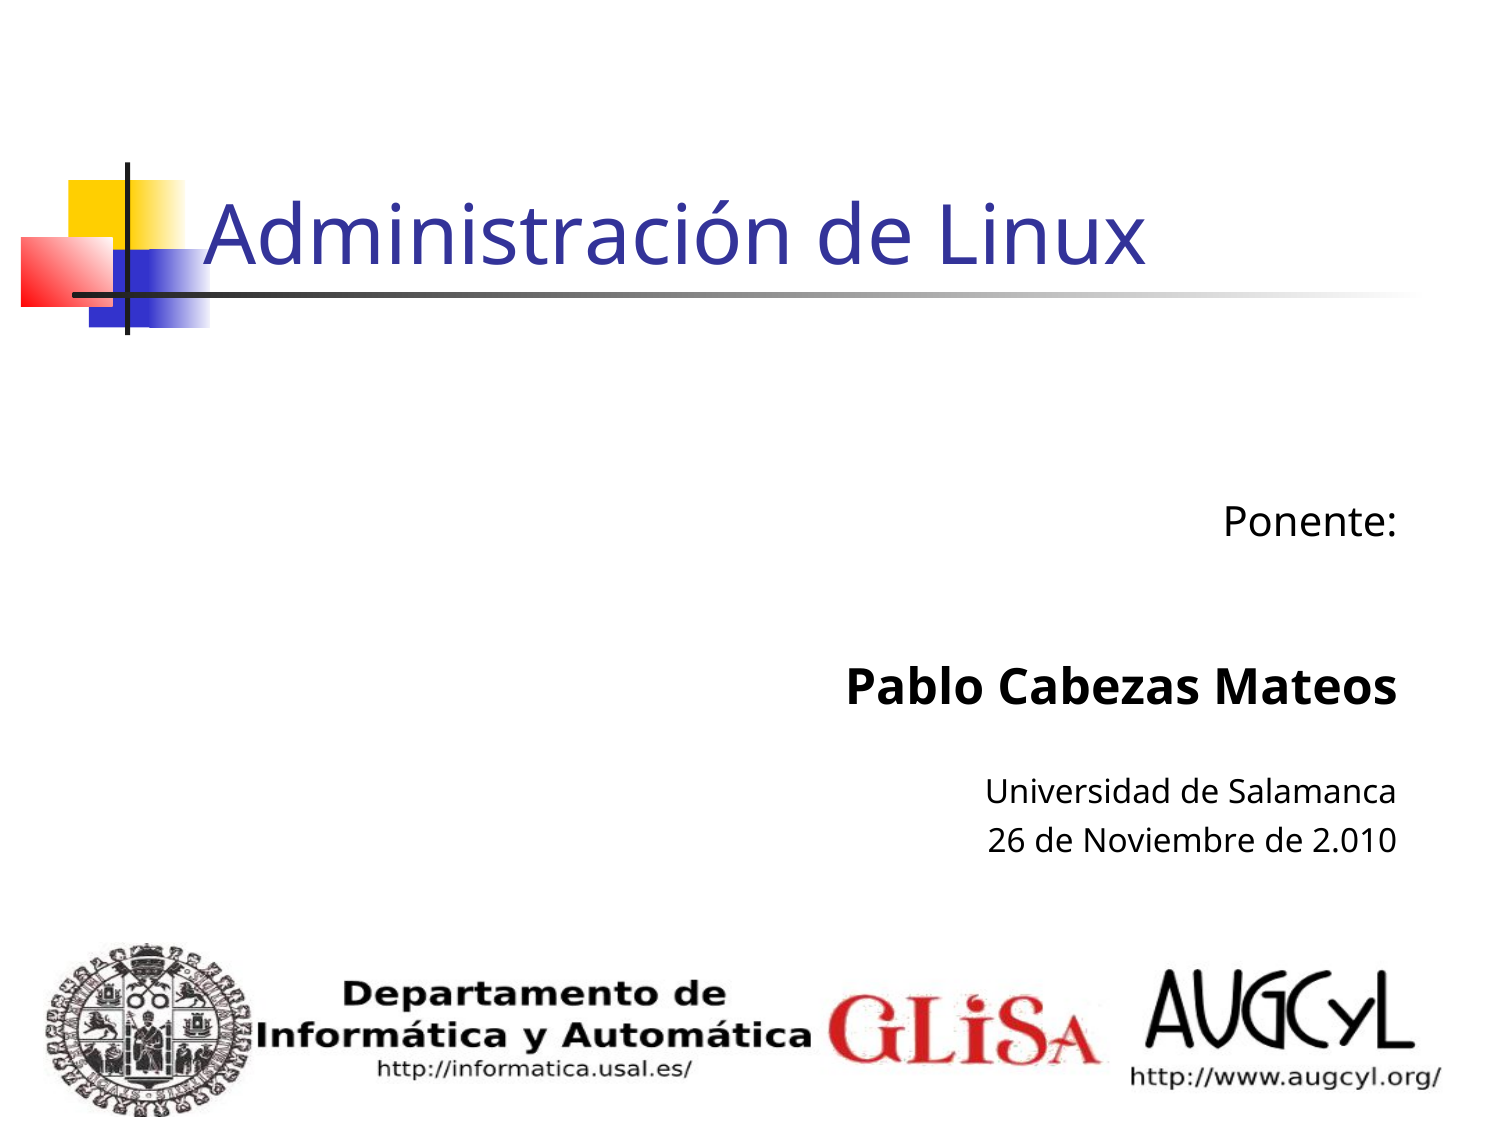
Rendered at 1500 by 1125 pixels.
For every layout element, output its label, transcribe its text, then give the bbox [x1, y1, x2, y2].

text_box Ponente: Pablo Cabezas Mateos Universidad de Salamanca 26 de Noviembre de 2.010 [362, 487, 1413, 942]
picture [43, 942, 1465, 1117]
title Administración de Linux [188, 101, 1468, 289]
